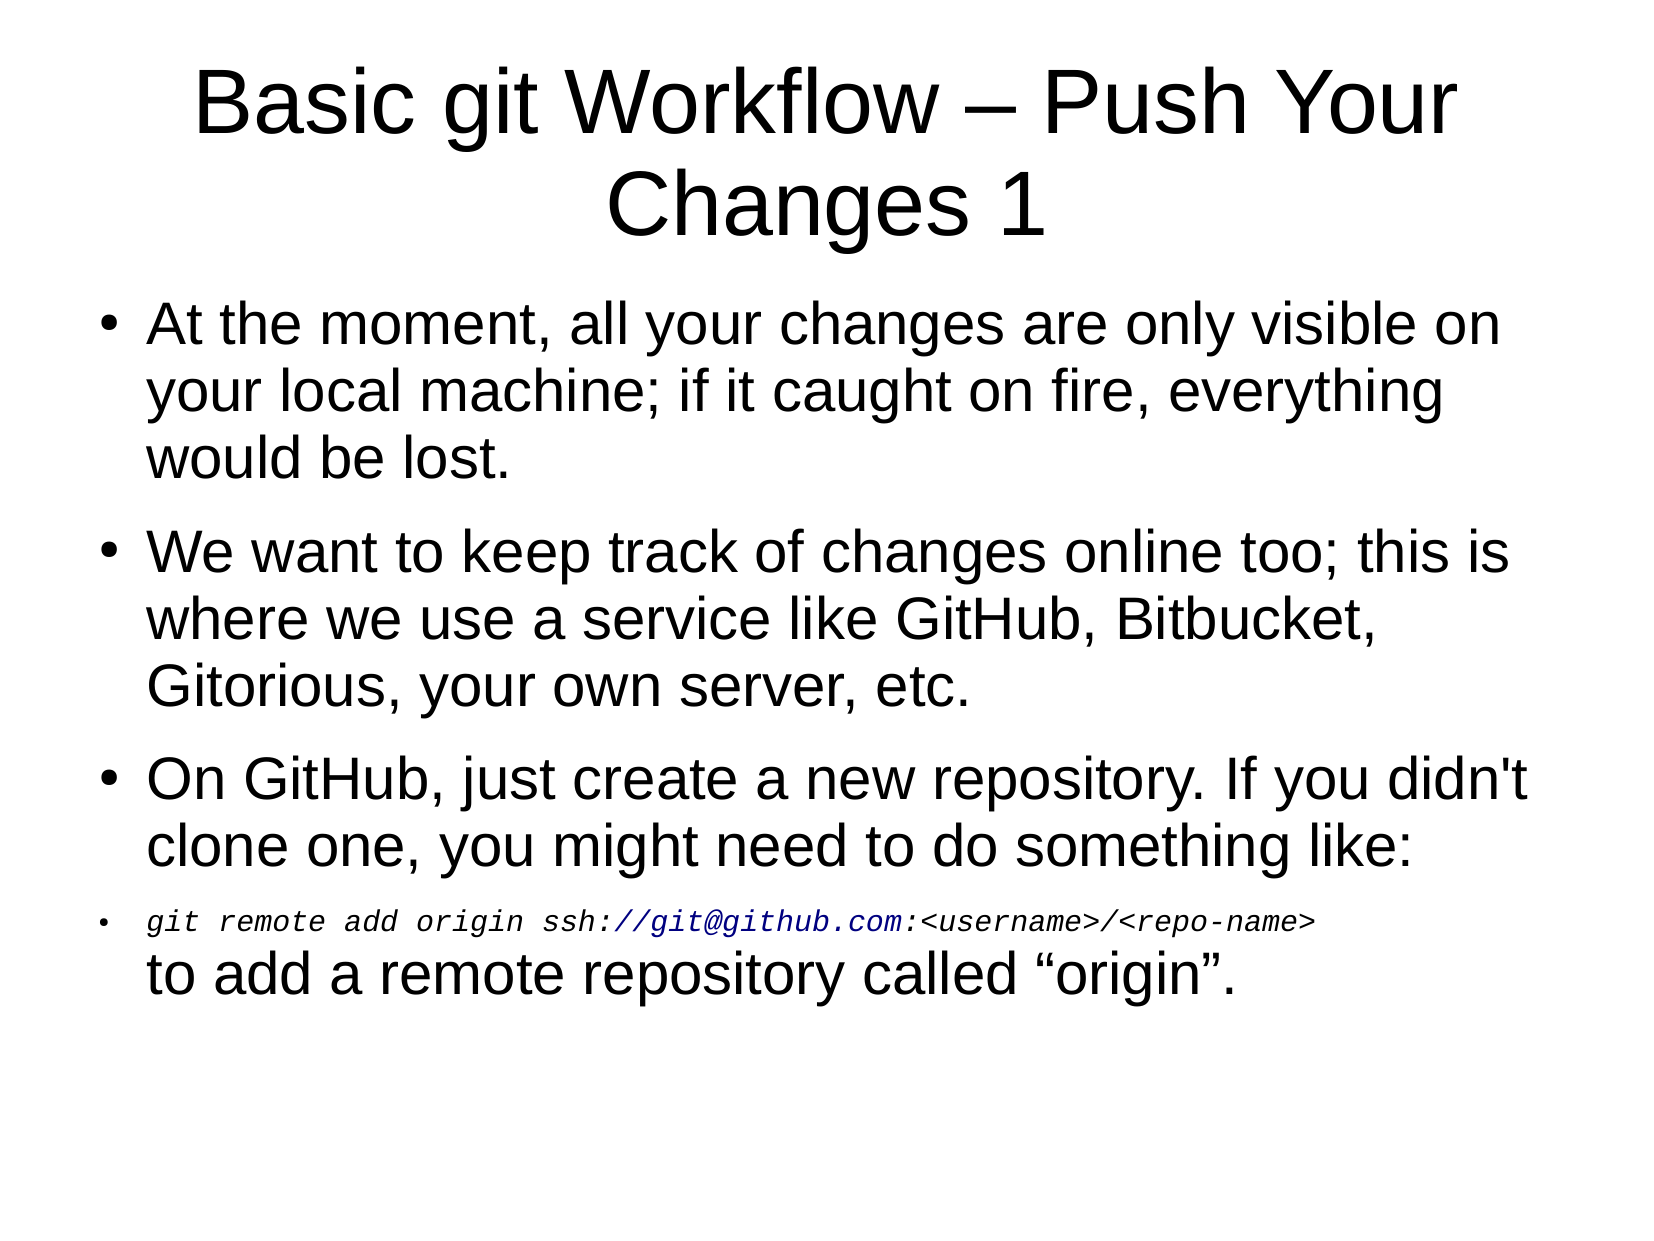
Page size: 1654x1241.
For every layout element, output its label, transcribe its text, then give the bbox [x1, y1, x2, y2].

title Basic git Workflow – Push Your Changes 1 [82, 49, 1571, 257]
list At the moment, all your changes are only visible on your local machine; if it caught on fire, everything would be lost. We want to keep track of changes online too; this is where we use a service like GitHub, Bitbucket, Gitorious, your own server, etc. On GitHub, just create a new repository. If you didn't clone one, you might need to do something like: git remote add origin ssh://git@github.com:<username>/<repo-name> to add a remote repository called “origin”. [82, 290, 1571, 1010]
